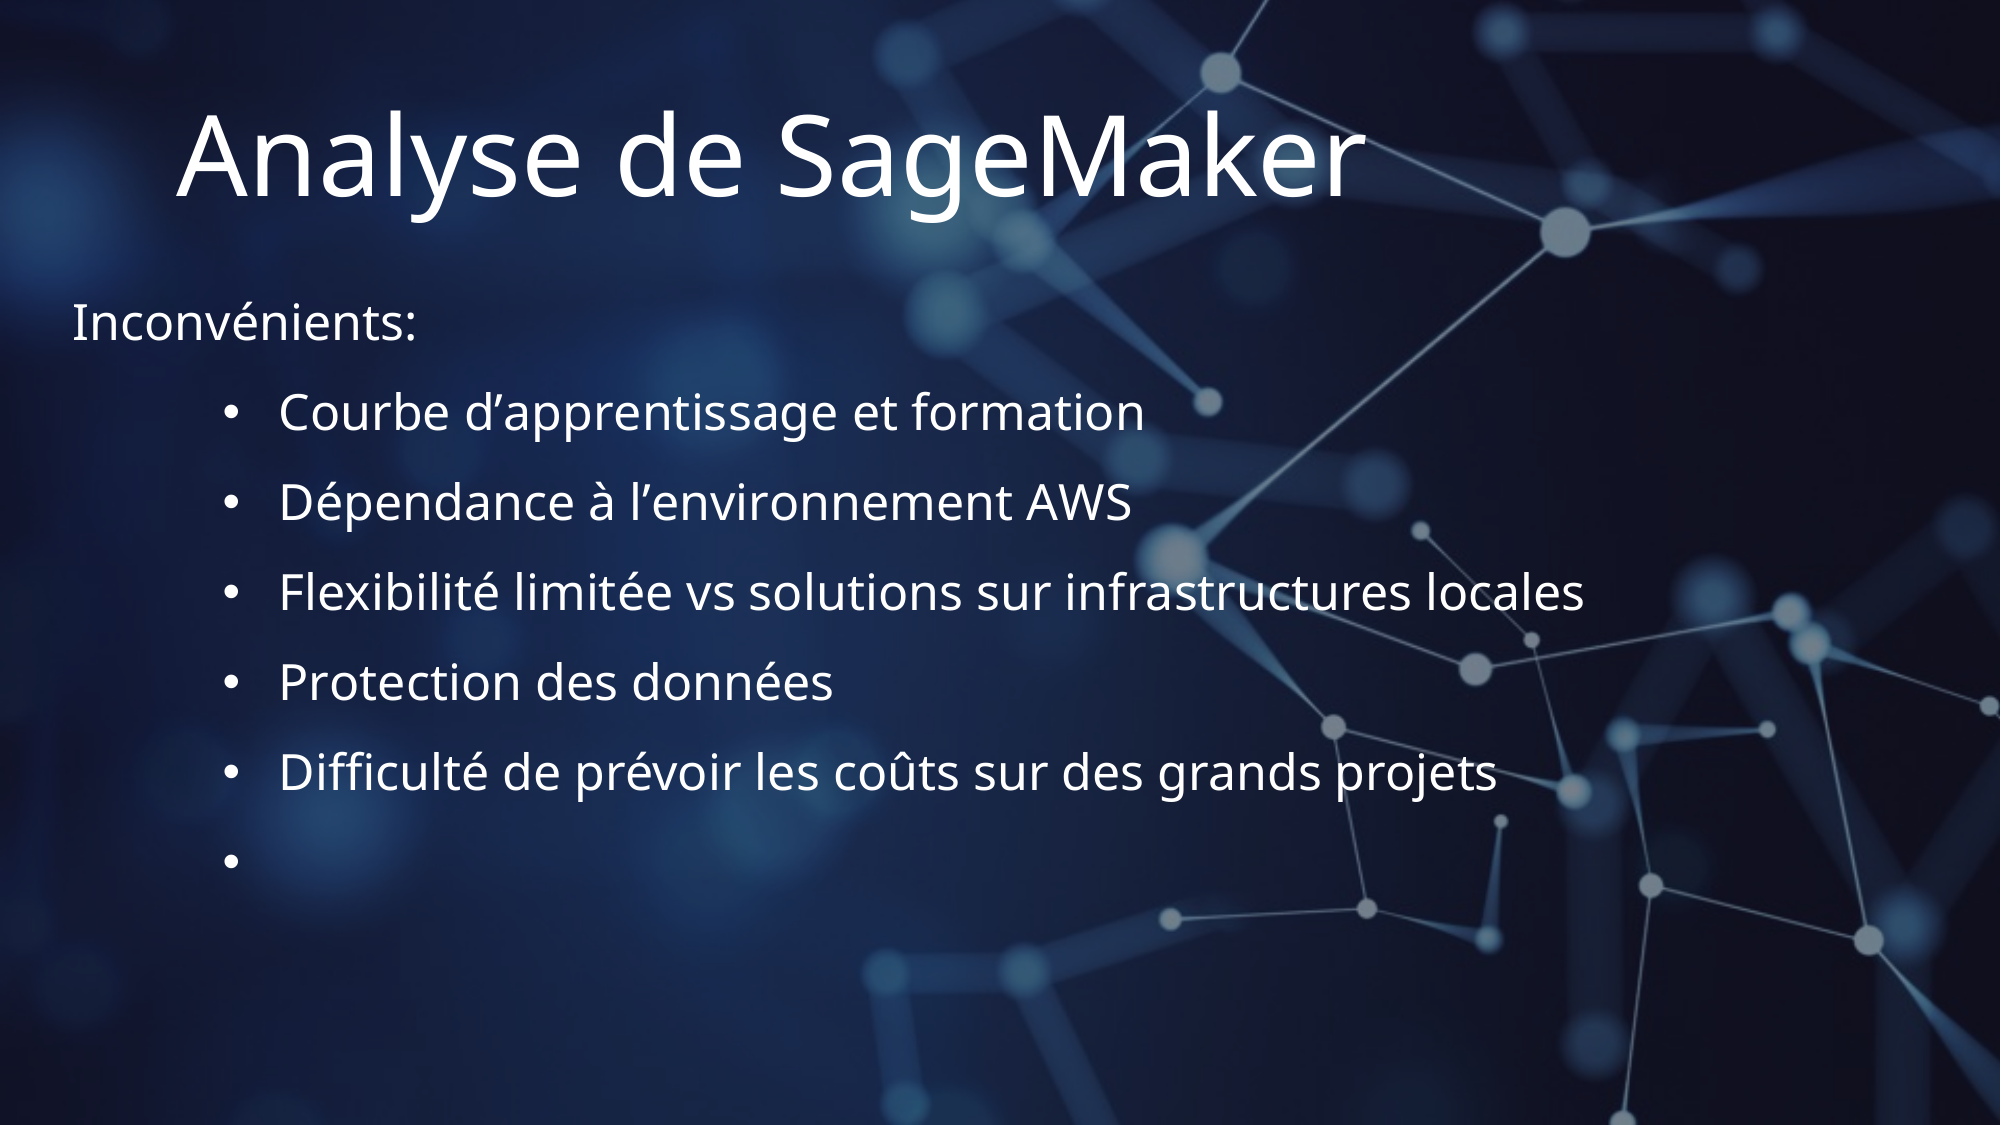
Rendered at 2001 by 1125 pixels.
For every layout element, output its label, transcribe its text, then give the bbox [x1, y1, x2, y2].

title Analyse de SageMaker [23, 32, 1524, 222]
picture [0, 0, 2000, 1125]
text_box Inconvénients: Courbe d’apprentissage et formation Dépendance à l’environnement AWS Flexibilité limitée vs solutions sur infrastructures locales Protection des données Difficulté de prévoir les coûts sur des grands projets [57, 253, 1919, 894]
